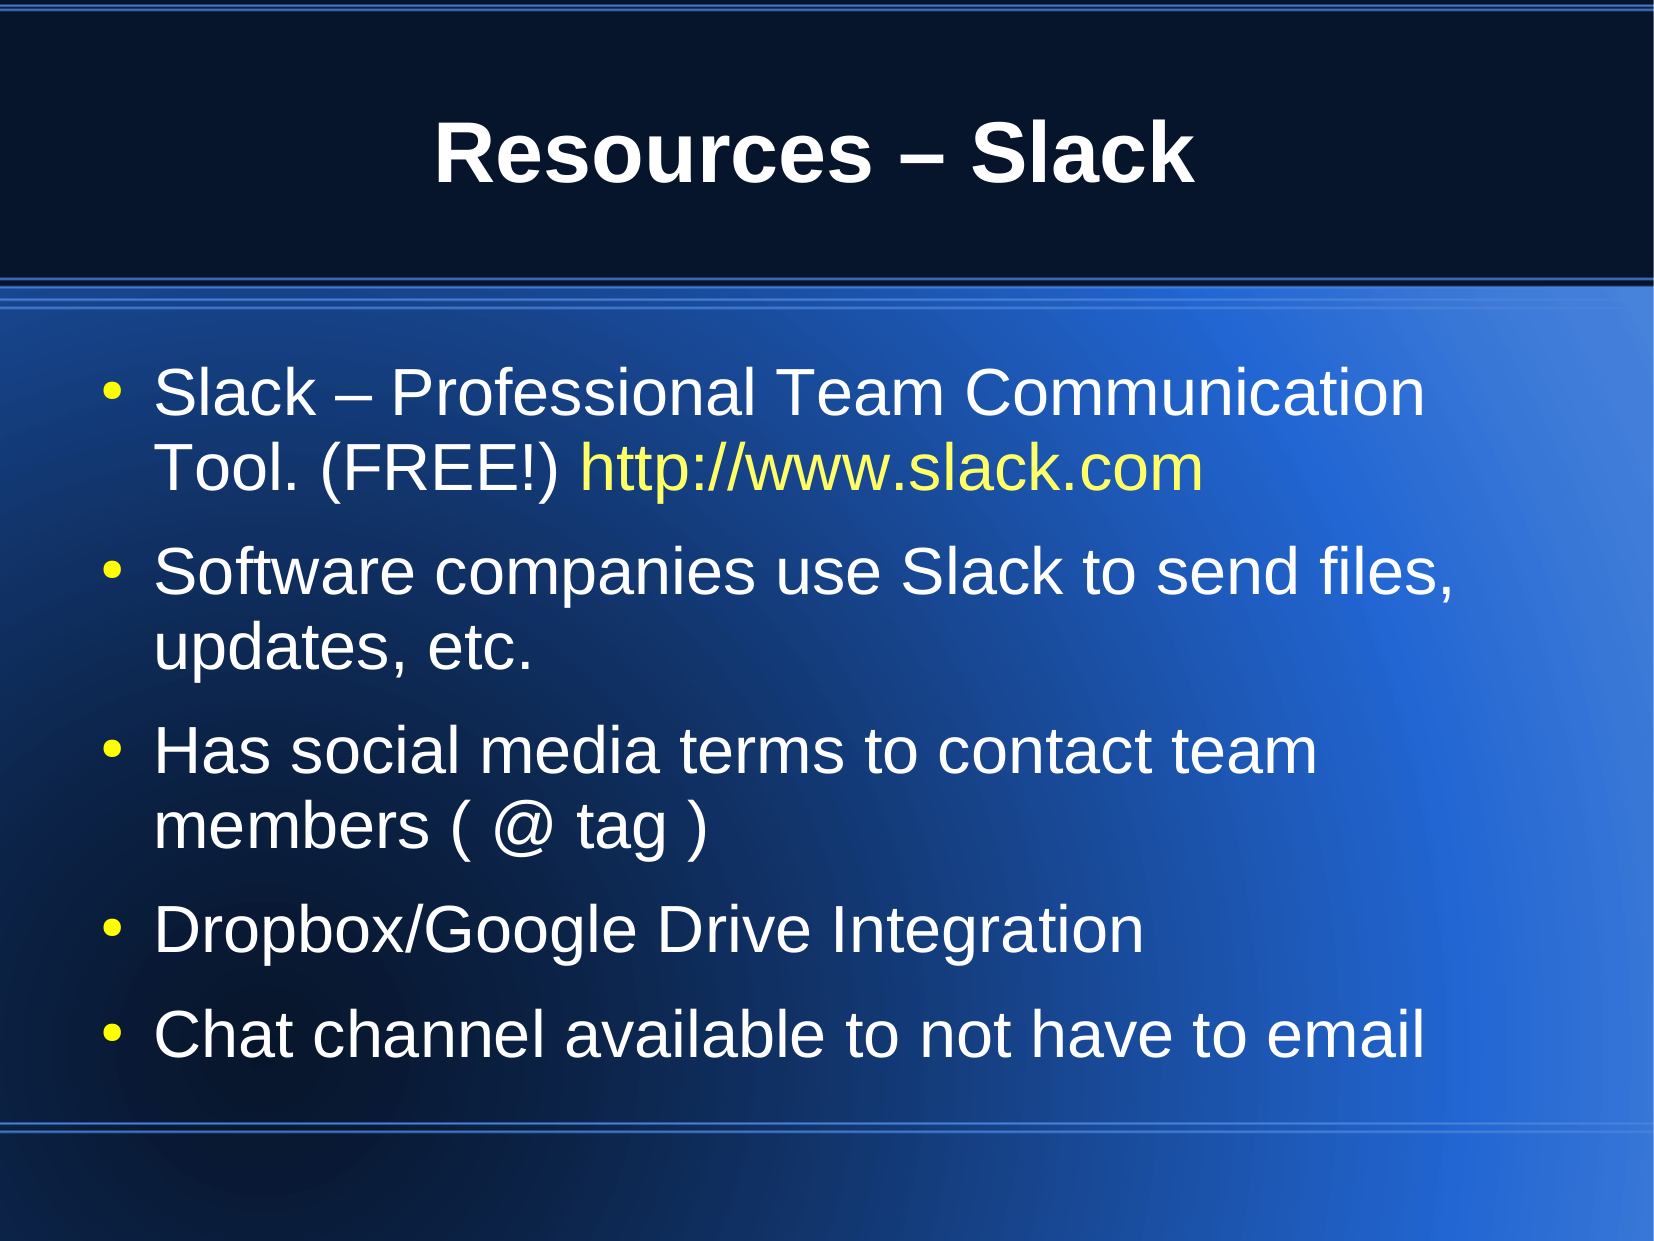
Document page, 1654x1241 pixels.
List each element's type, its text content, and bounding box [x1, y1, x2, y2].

picture [0, 0, 1654, 1241]
title Resources – Slack [82, 49, 1571, 257]
list Slack – Professional Team Communication Tool. (FREE!) http://www.slack.com Software companies use Slack to send files, updates, etc. Has social media terms to contact team members ( @ tag ) Dropbox/Google Drive Integration Chat channel available to not have to email [82, 355, 1571, 1072]
